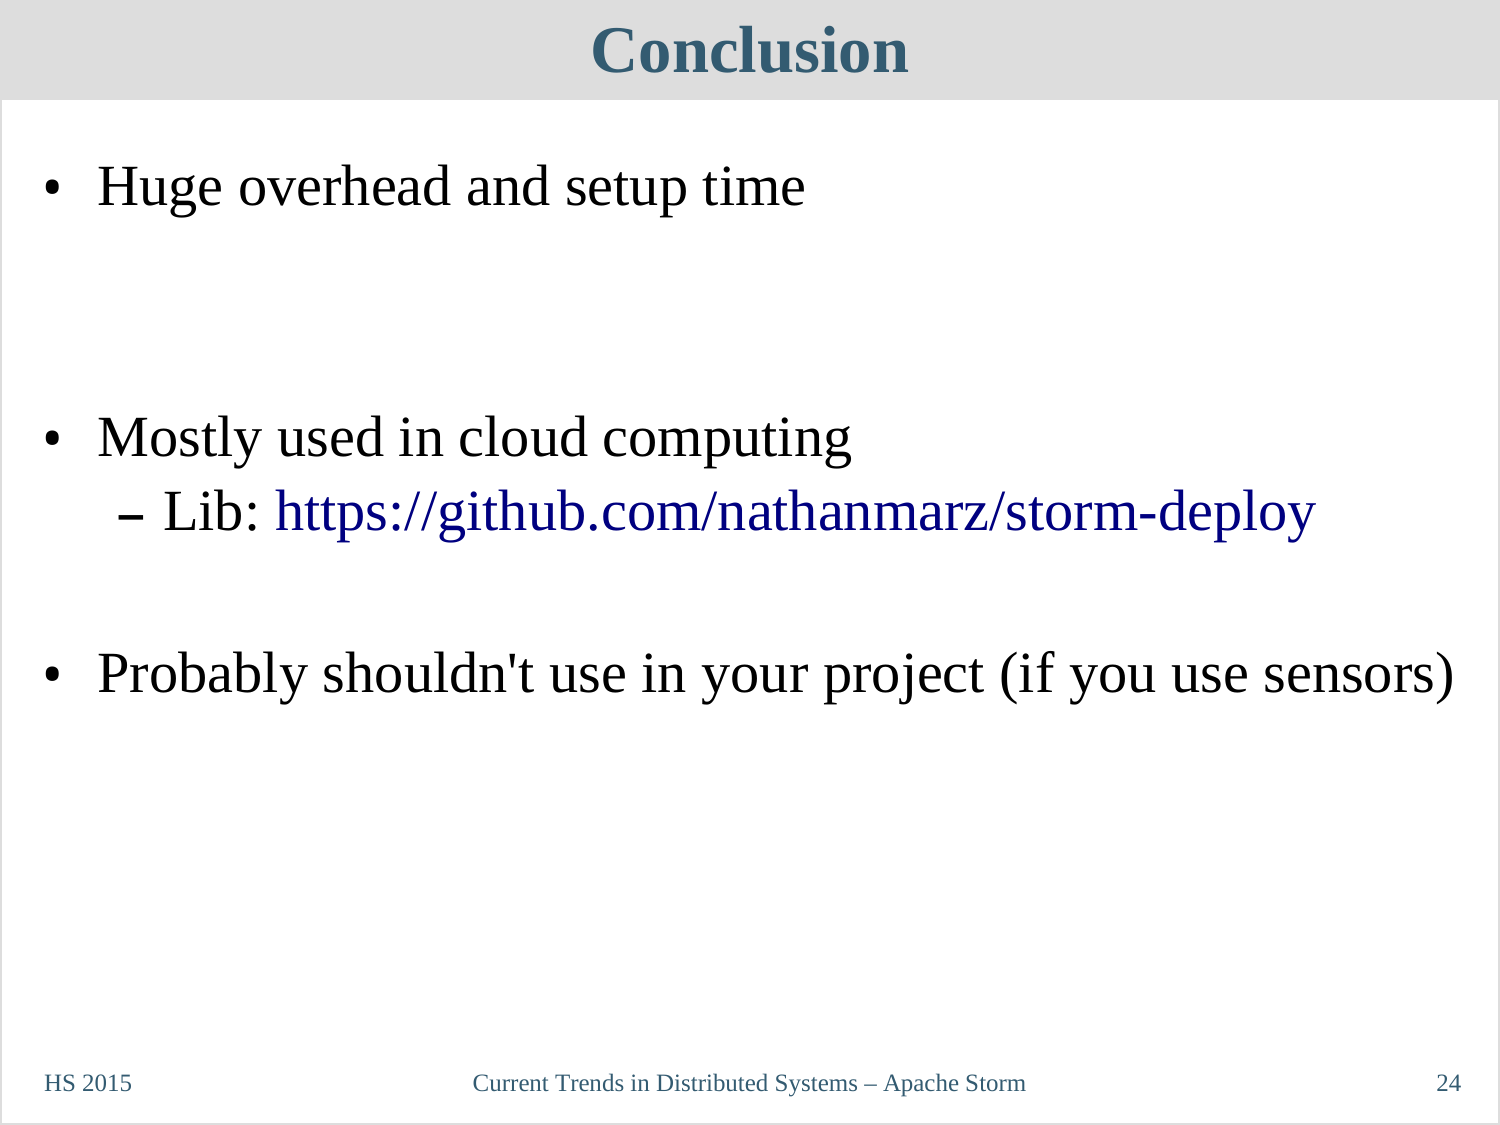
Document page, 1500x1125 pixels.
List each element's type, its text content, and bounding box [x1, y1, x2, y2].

list Huge overhead and setup time Mostly used in cloud computing Lib: https://github.com/nathanmarz/storm-deploy Probably shouldn't use in your project (if you use sensors) [26, 145, 1477, 1034]
text_box HS 2015 [29, 1058, 195, 1097]
text_box <Nummer> [1375, 1058, 1477, 1097]
title Conclusion [0, 0, 1500, 100]
text_box Current Trends in Distributed Systems – Apache Storm [300, 1058, 1201, 1107]
